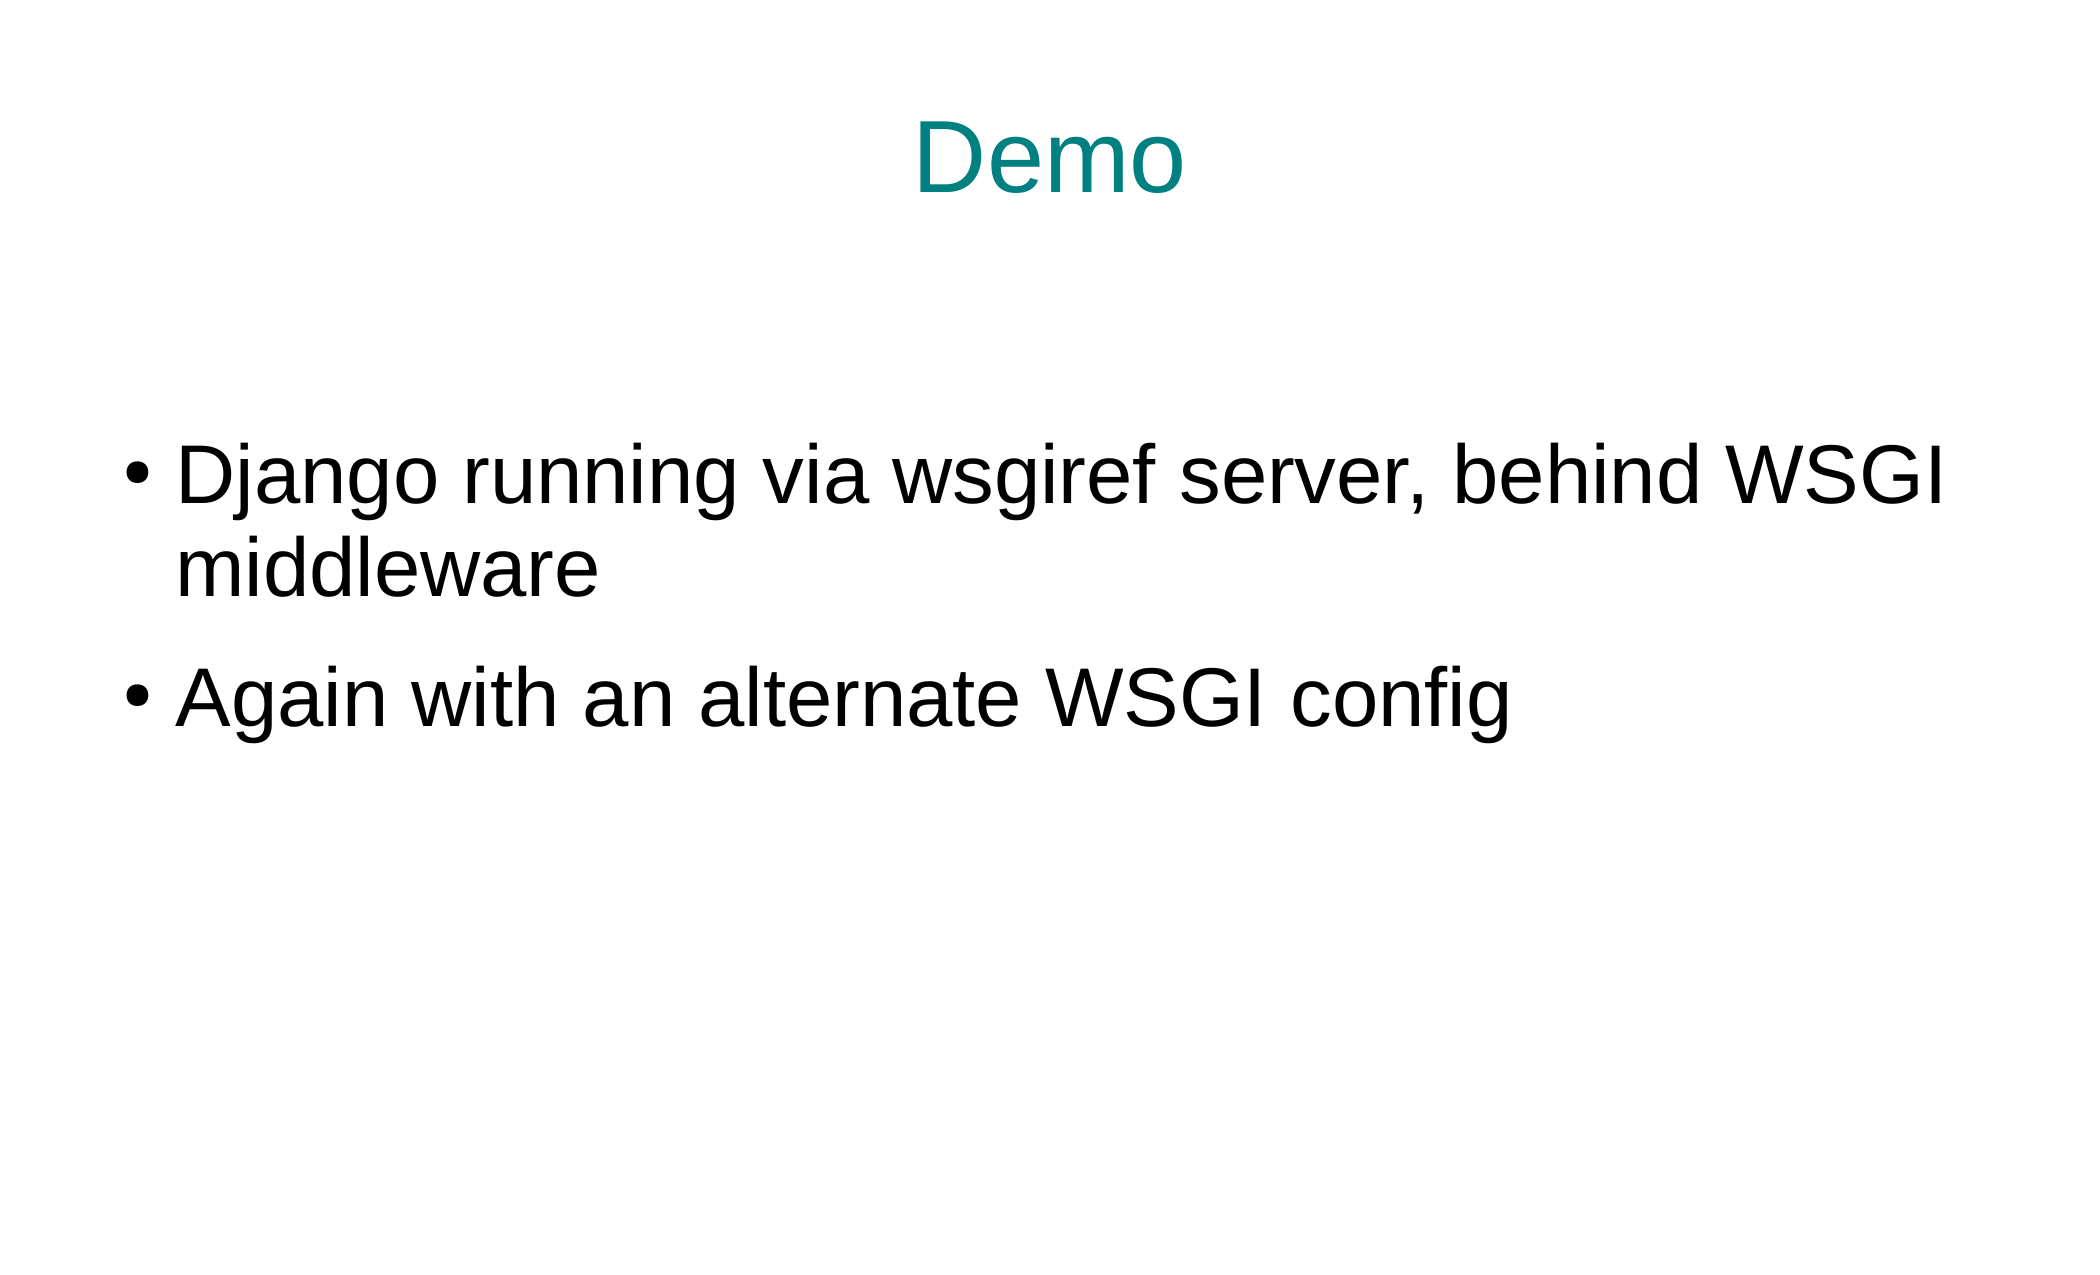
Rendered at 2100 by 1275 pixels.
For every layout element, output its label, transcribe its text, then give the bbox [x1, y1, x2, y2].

title Demo [105, 50, 1995, 264]
list Django running via wsgiref server, behind WSGI middleware Again with an alternate WSGI config [105, 298, 1953, 1038]
